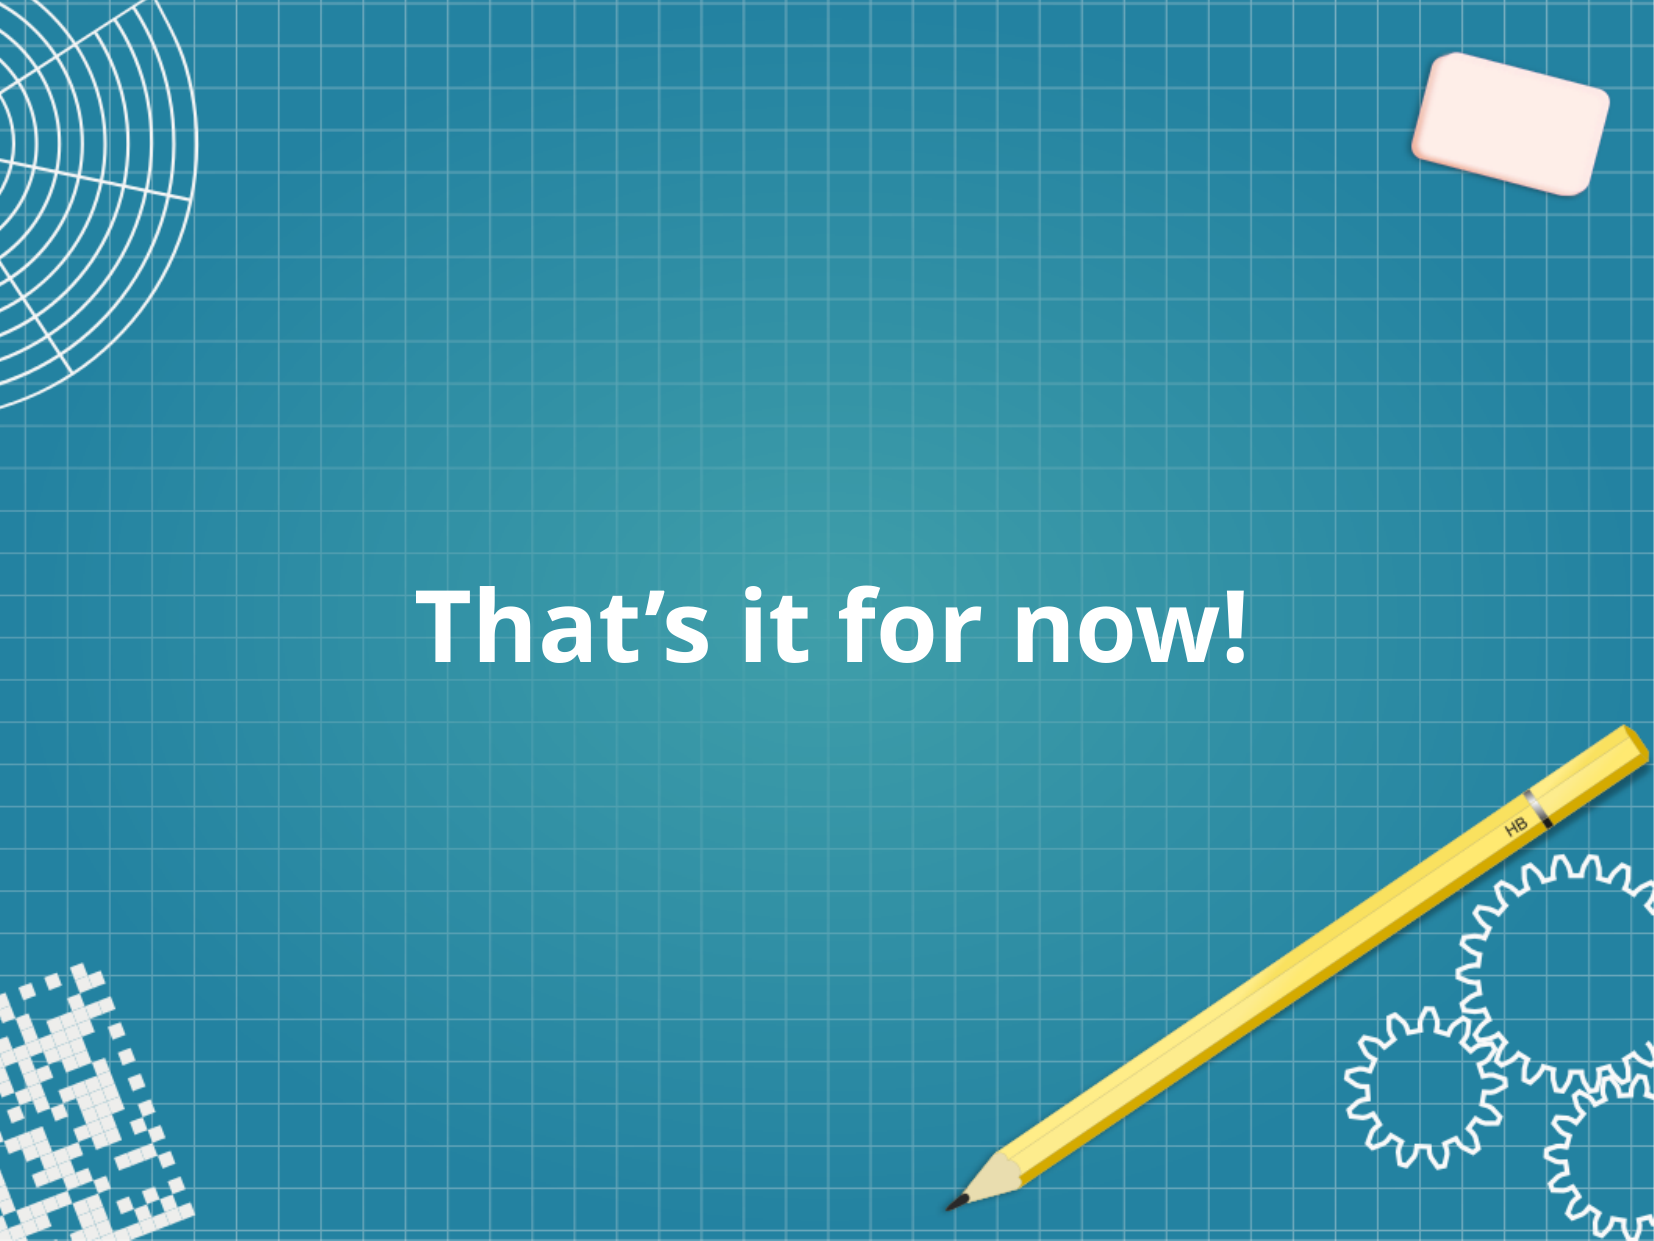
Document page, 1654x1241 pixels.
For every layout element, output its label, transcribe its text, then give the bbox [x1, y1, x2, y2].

picture [0, 0, 1654, 1241]
title That’s it for now! [242, 519, 1424, 727]
